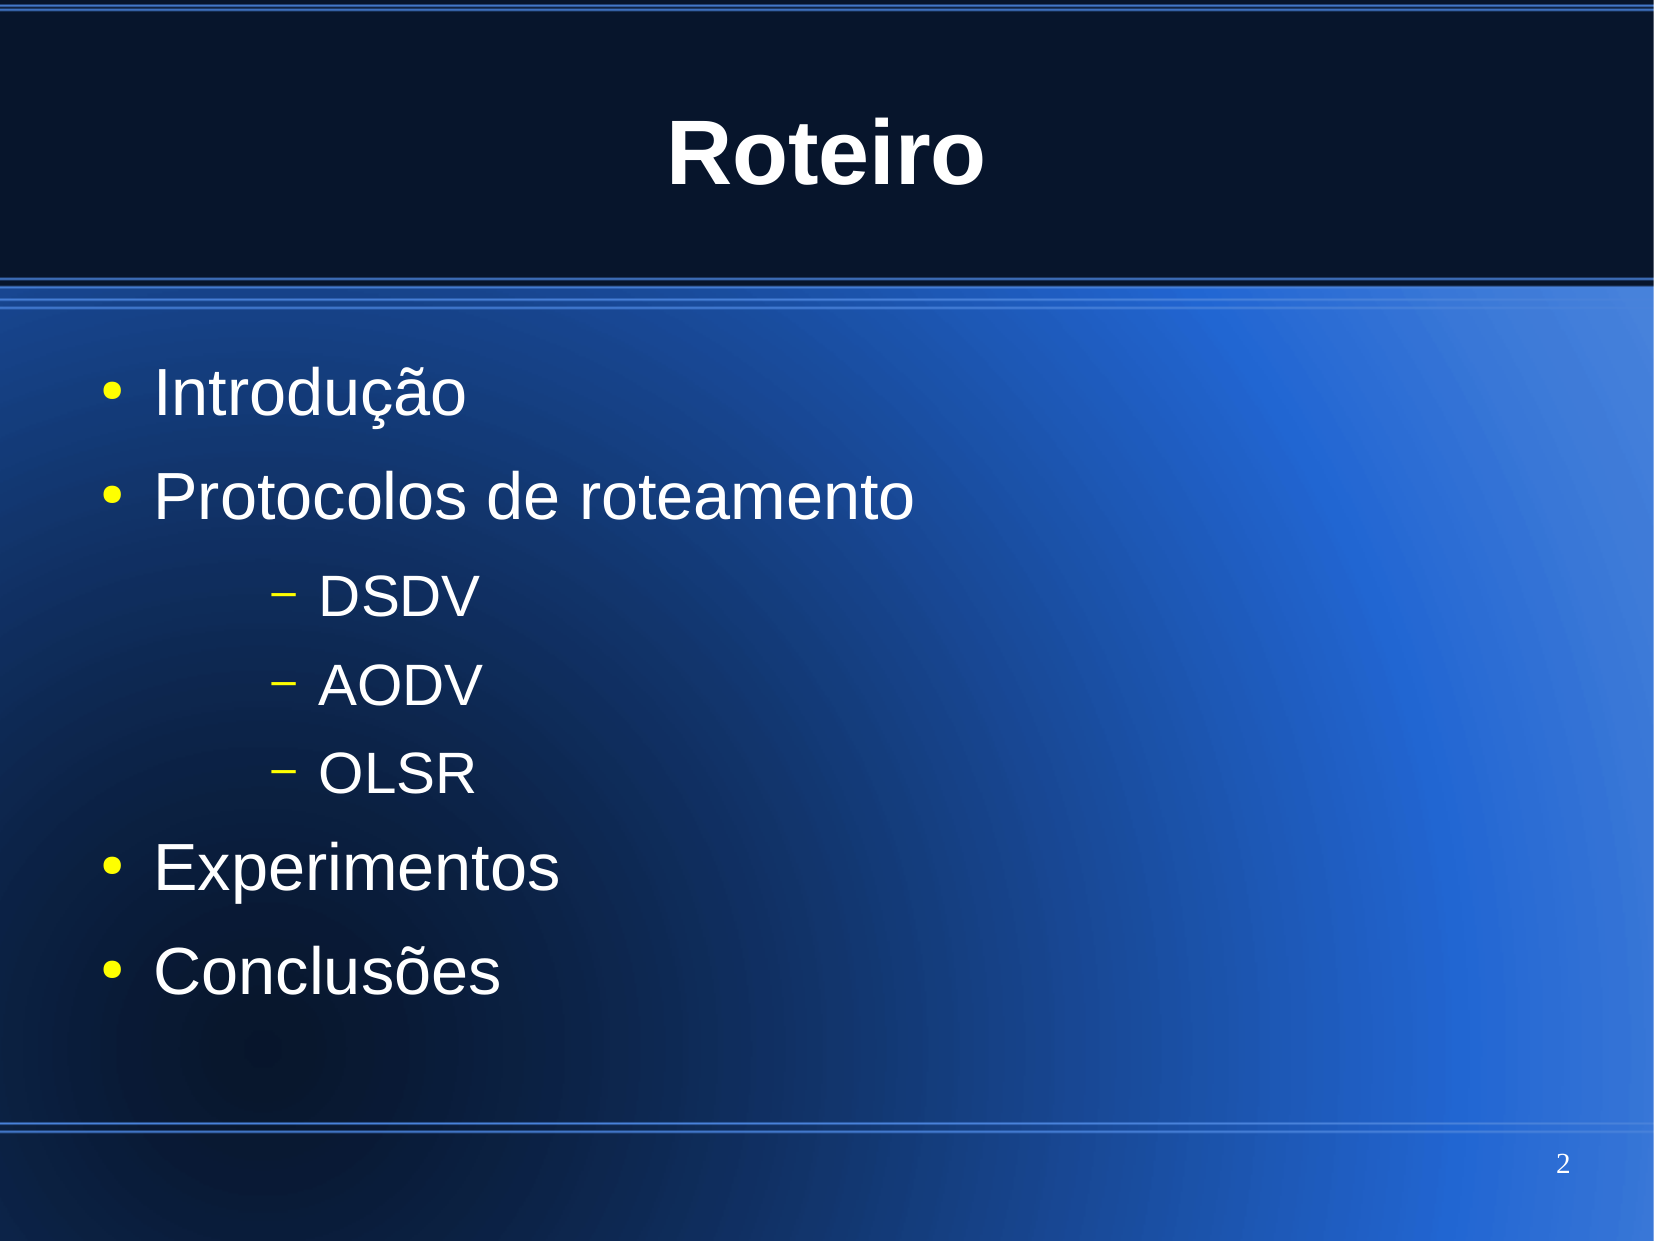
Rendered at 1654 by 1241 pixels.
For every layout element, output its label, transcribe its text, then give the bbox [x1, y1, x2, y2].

title Roteiro [82, 49, 1571, 257]
picture [0, 0, 1654, 1241]
list Introdução Protocolos de roteamento DSDV AODV OLSR Experimentos Conclusões [82, 355, 1571, 1075]
